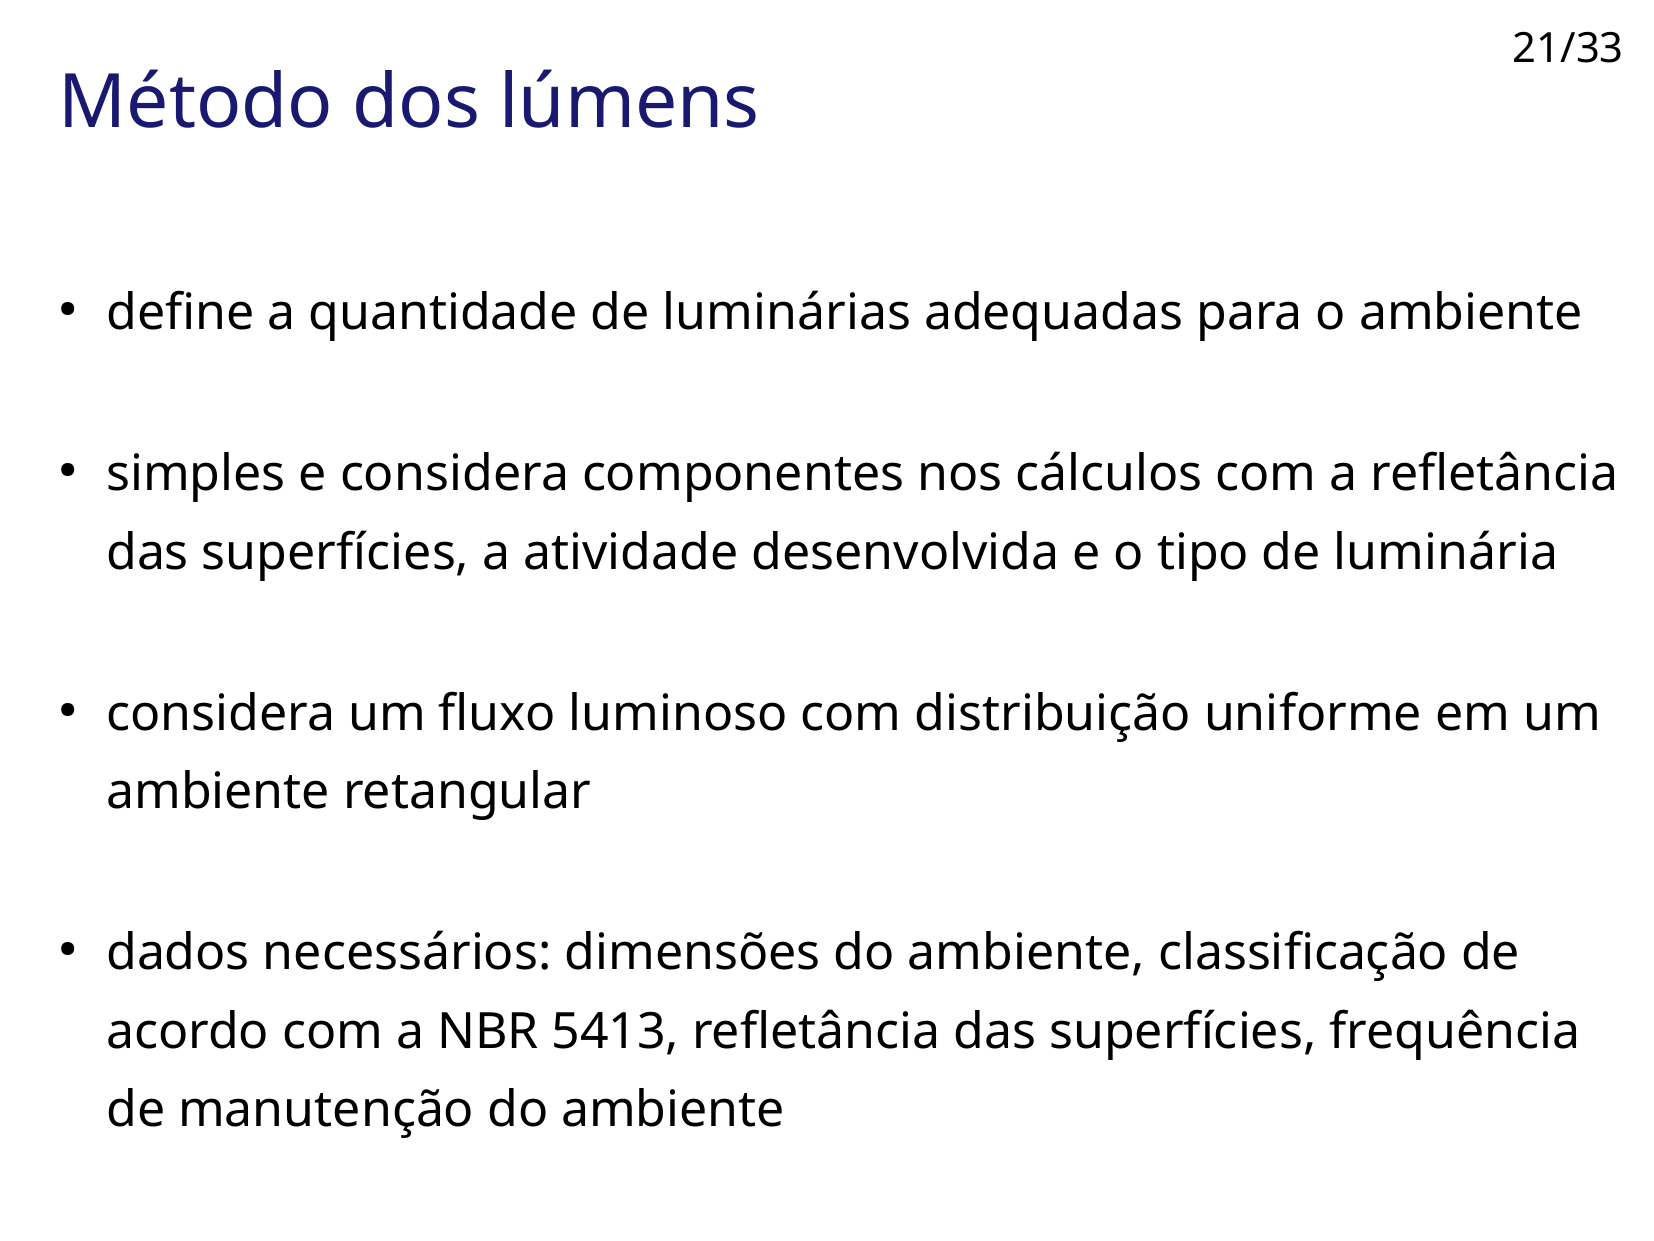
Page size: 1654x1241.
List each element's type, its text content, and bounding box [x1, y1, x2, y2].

title Método dos lúmens [59, 47, 1625, 166]
list define a quantidade de luminárias adequadas para o ambiente simples e considera componentes nos cálculos com a refletância das superfícies, a atividade desenvolvida e o tipo de luminária considera um fluxo luminoso com distribuição uniforme em um ambiente retangular dados necessários: dimensões do ambiente, classificação de acordo com a NBR 5413, refletância das superfícies, frequência de manutenção do ambiente [59, 265, 1625, 1211]
